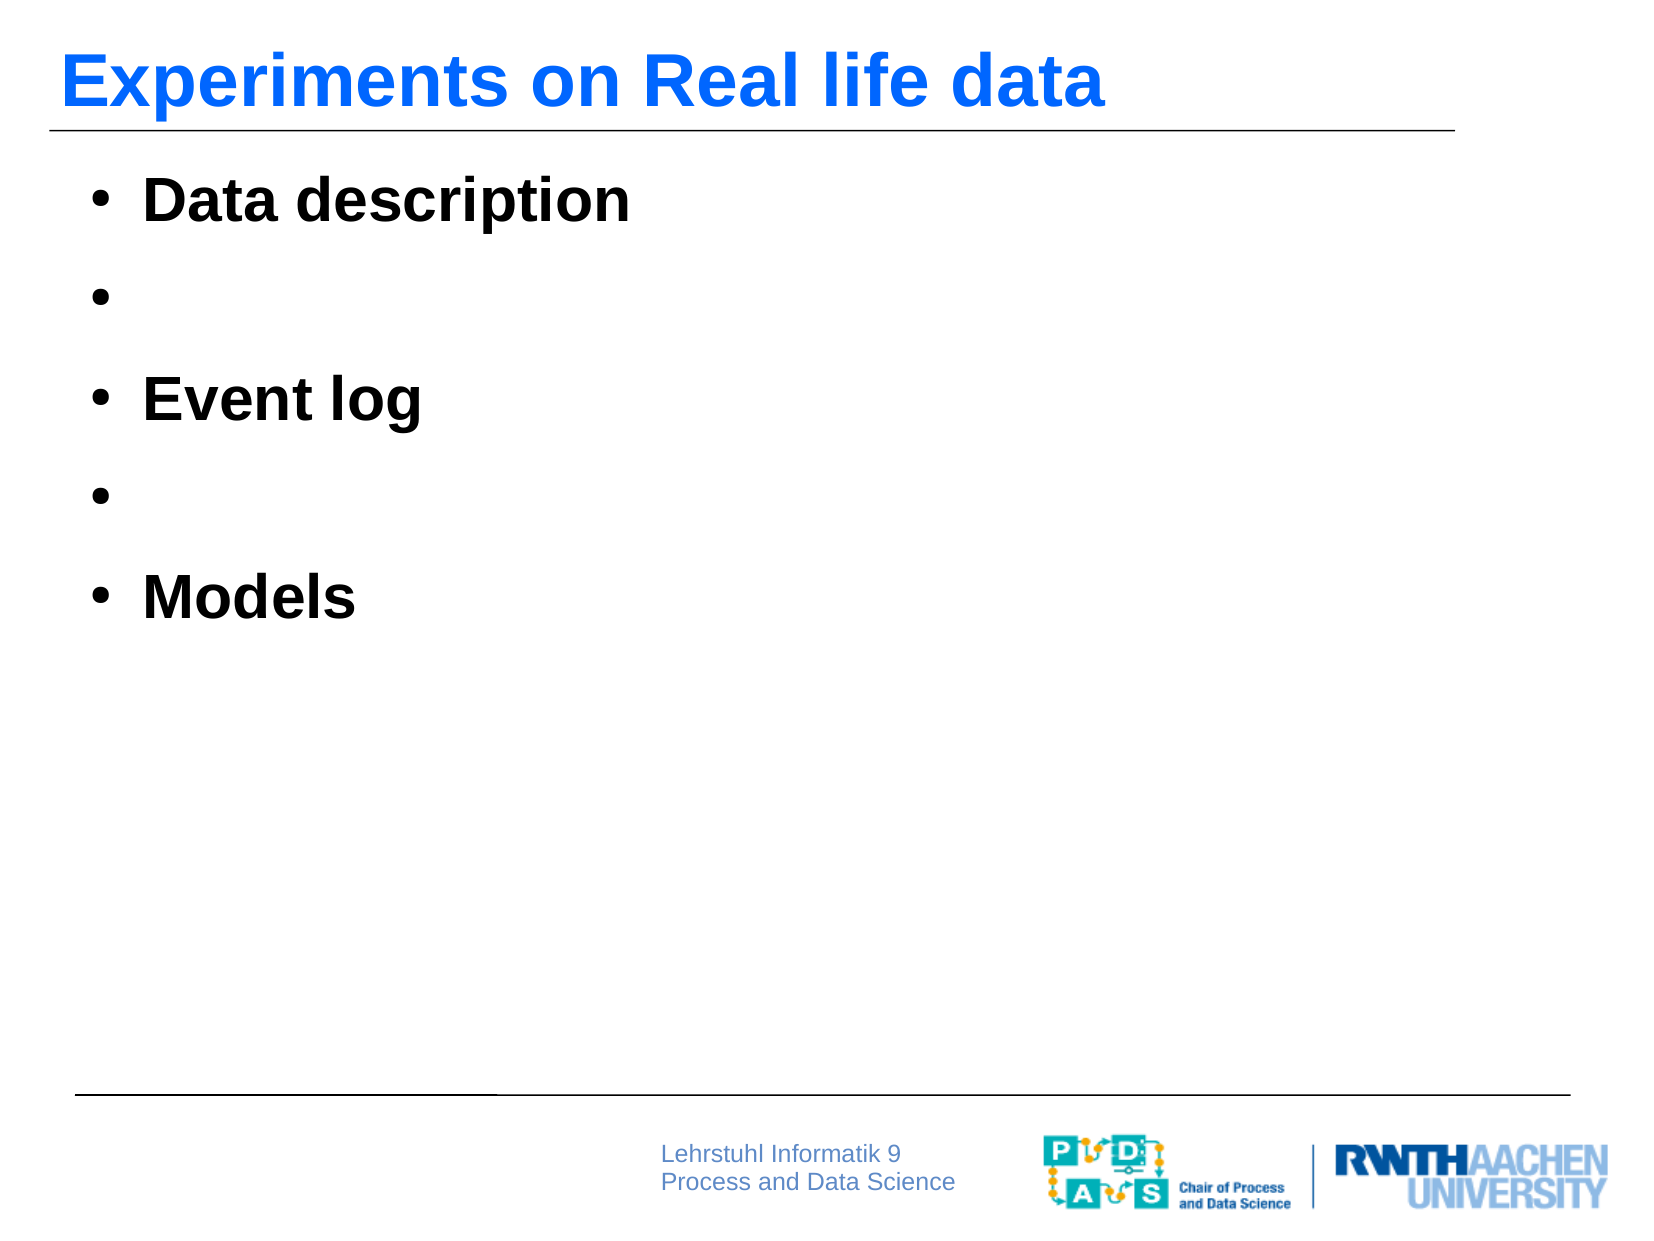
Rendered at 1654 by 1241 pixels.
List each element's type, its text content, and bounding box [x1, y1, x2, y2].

picture [1005, 1090, 1647, 1241]
title Experiments on Real life data [60, 30, 1549, 131]
list Data description Event log Models [71, 165, 1561, 1021]
